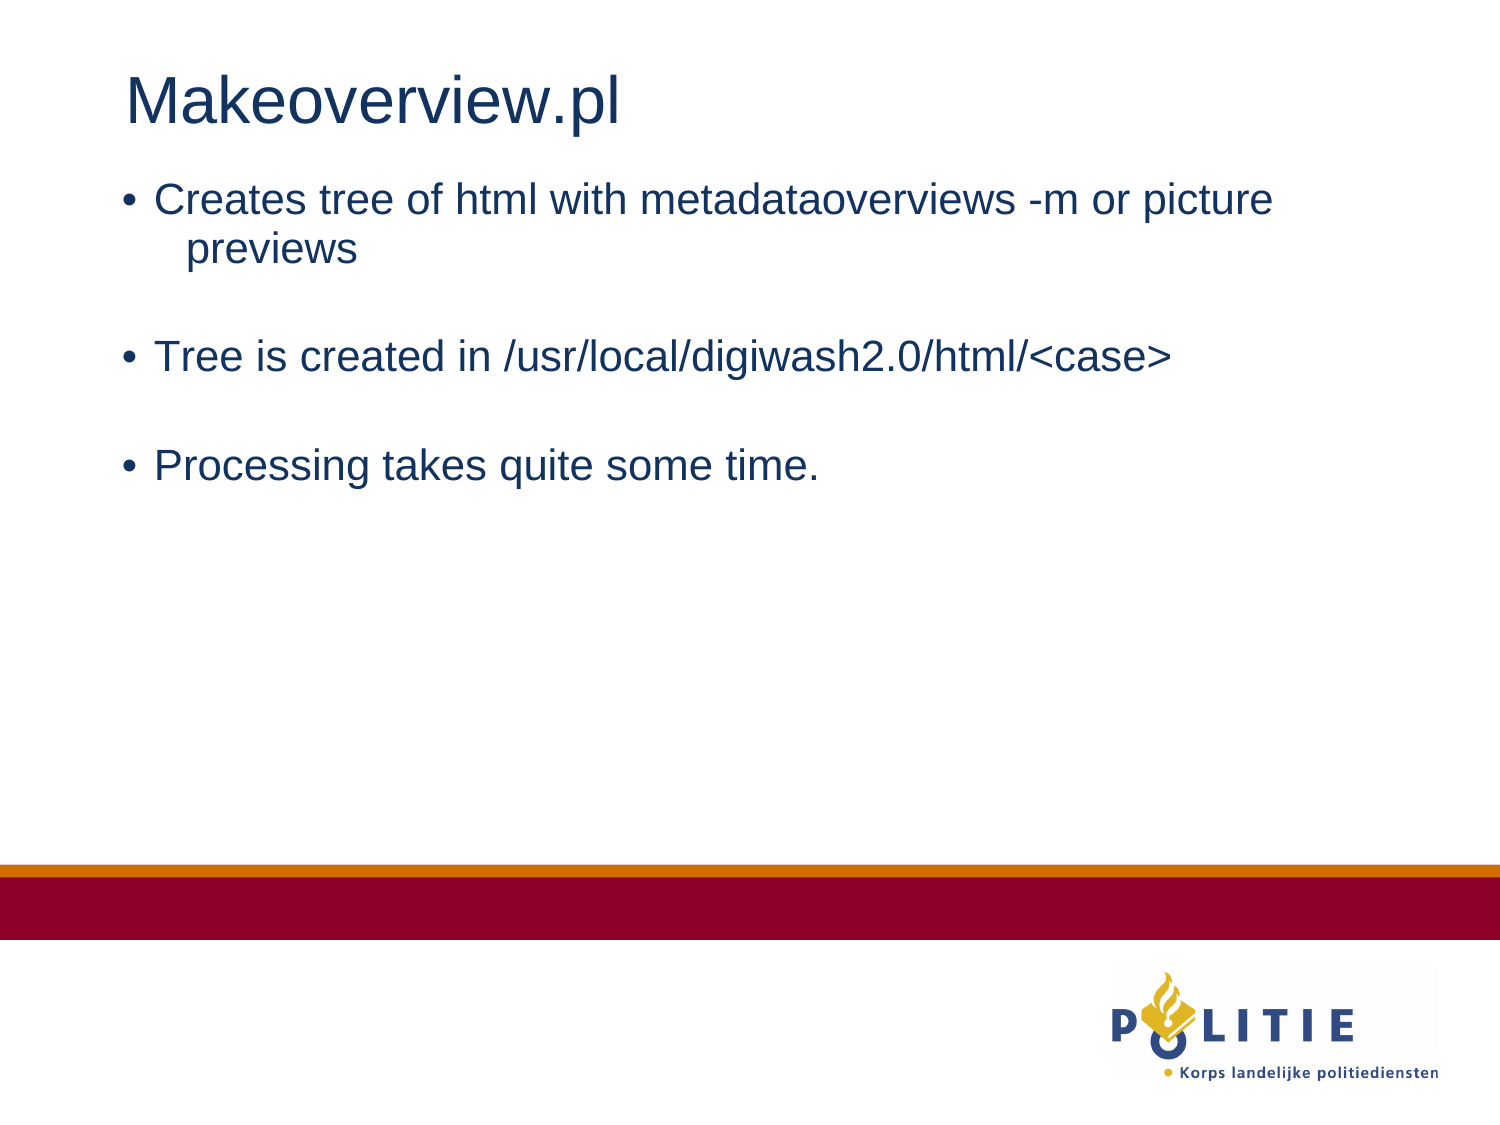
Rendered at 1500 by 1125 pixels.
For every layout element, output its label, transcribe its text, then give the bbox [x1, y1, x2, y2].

picture [1112, 966, 1438, 1081]
list Creates tree of html with metadataoverviews -m or picture previews Tree is created in /usr/local/digiwash2.0/html/<case> Processing takes quite some time. [121, 174, 1351, 826]
title Makeoverview.pl [124, 44, 1350, 158]
